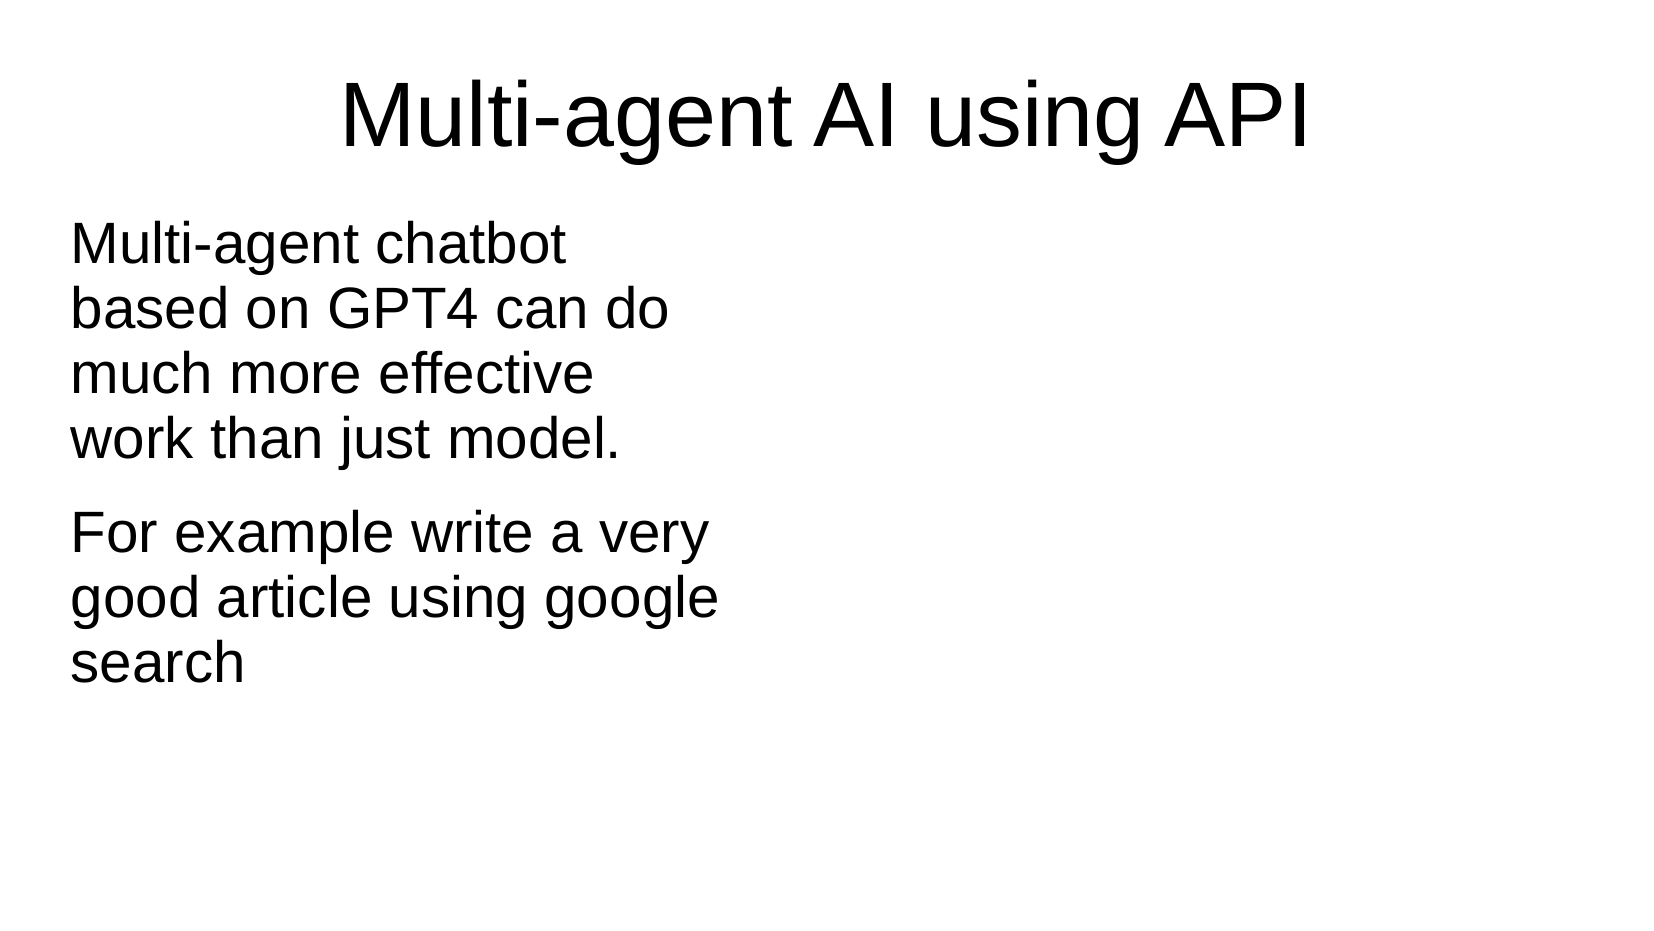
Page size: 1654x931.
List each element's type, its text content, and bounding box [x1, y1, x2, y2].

list Multi-agent chatbot based on GPT4 can do much more effective work than just model. For example write a very good article using google search [0, 210, 727, 751]
title Multi-agent AI using API [82, 37, 1571, 193]
